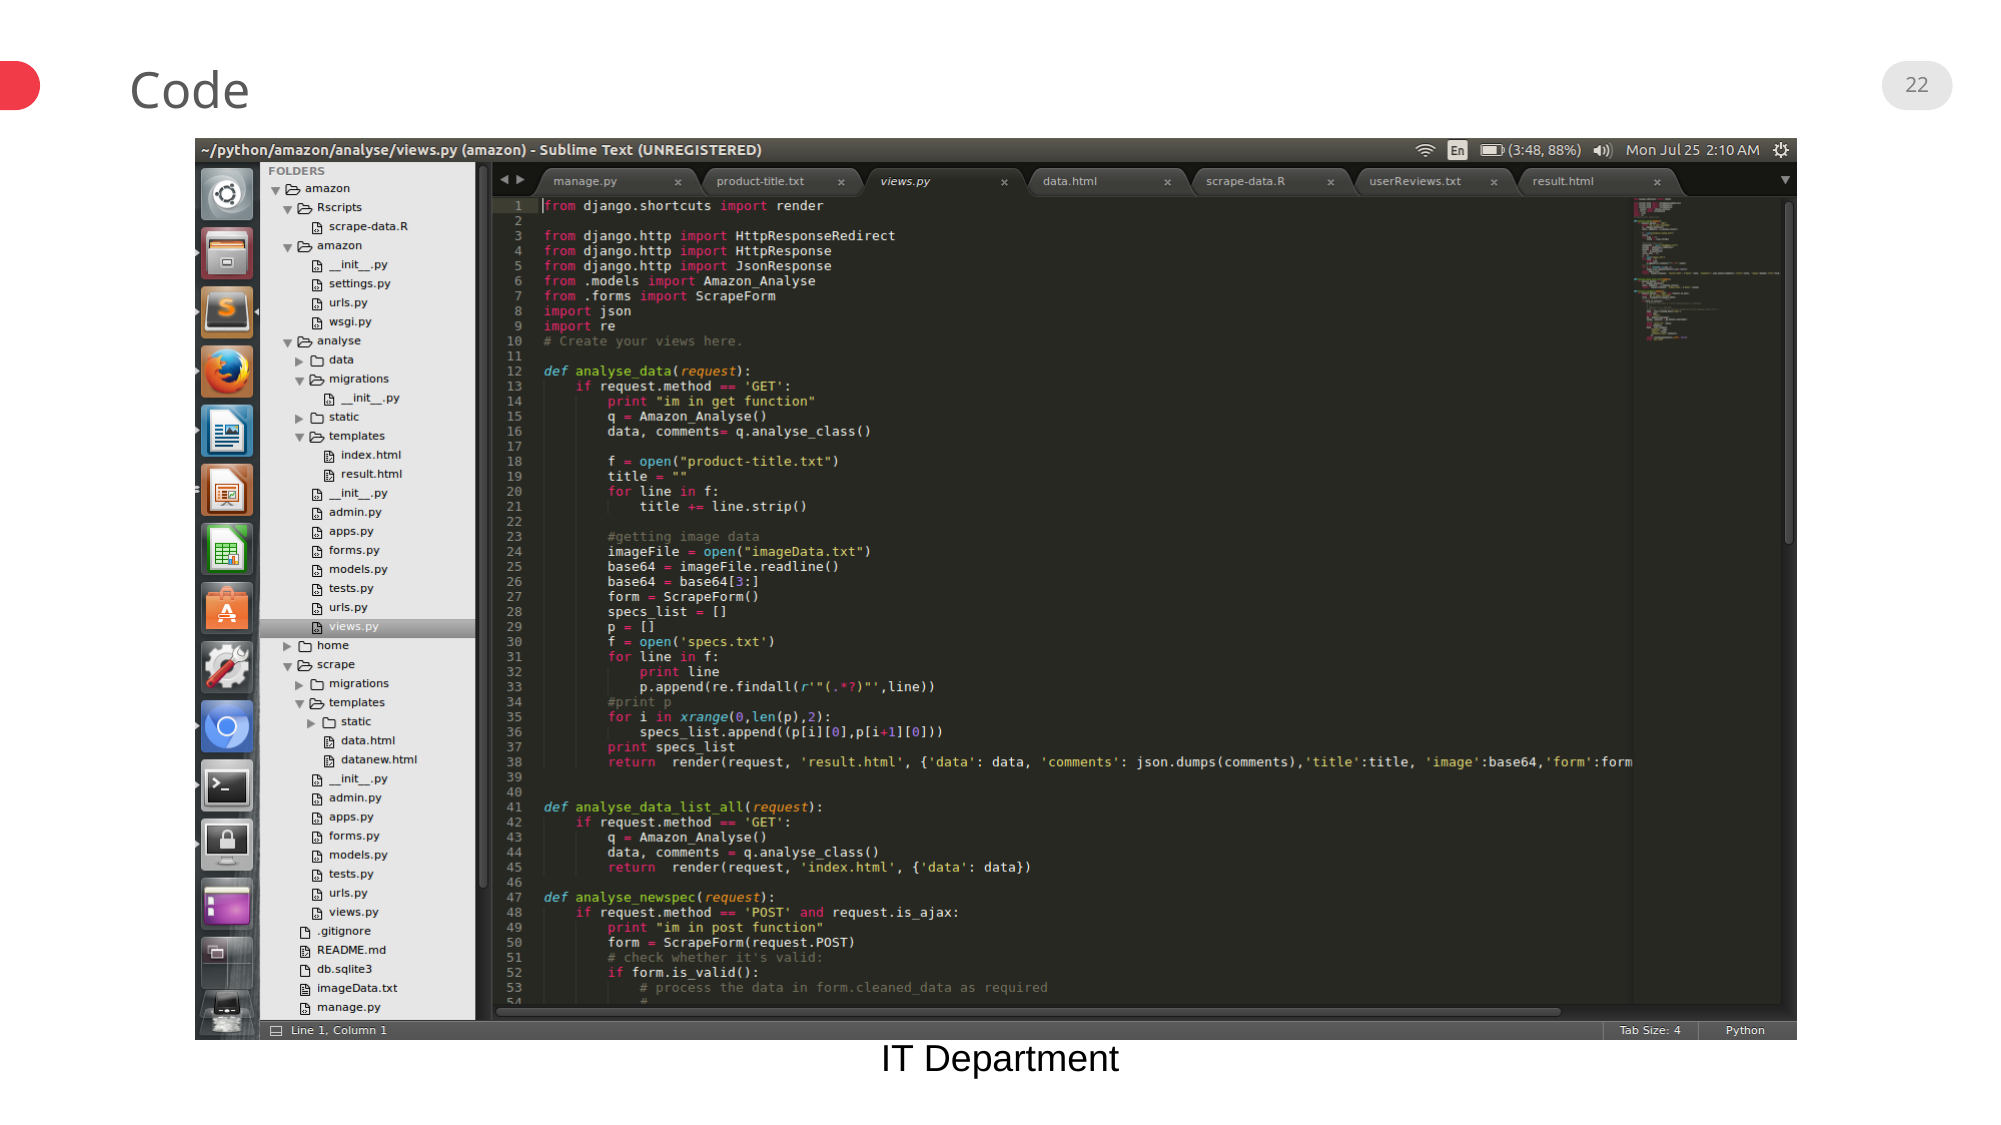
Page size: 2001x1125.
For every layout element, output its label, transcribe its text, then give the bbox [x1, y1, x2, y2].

picture [195, 138, 1797, 1040]
slide_number <number> [1881, 53, 1953, 118]
list Code [54, 65, 1844, 139]
text_box IT Department [865, 1029, 1135, 1087]
